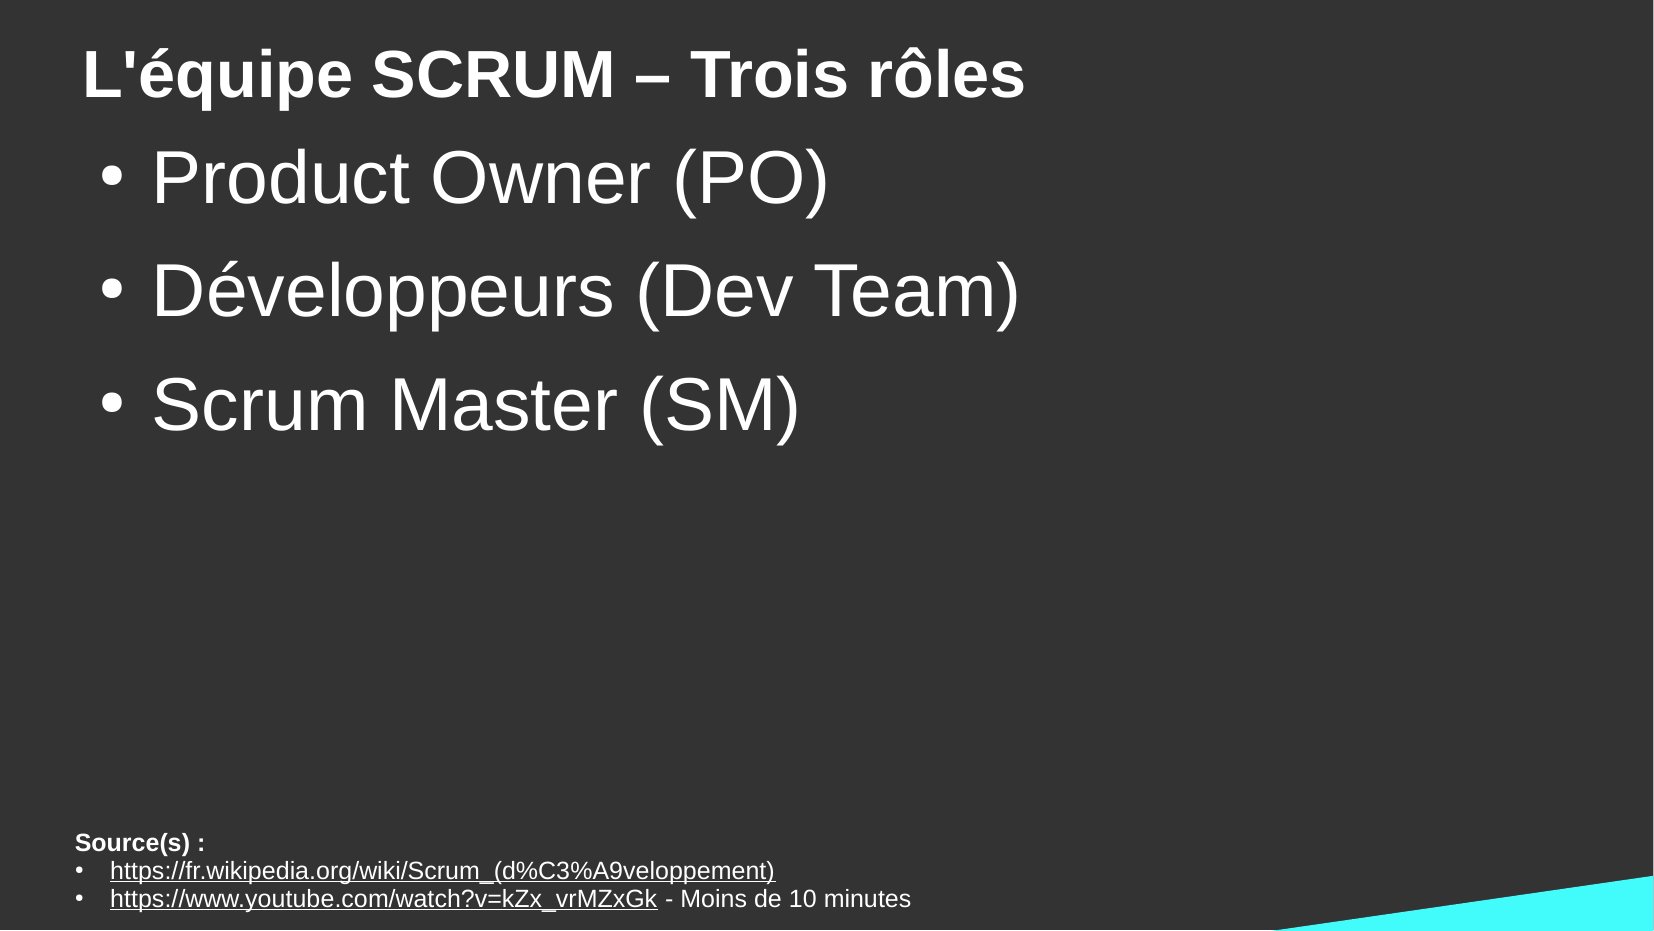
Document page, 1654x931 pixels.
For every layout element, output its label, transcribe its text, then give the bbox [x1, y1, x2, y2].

list Product Owner (PO) Développeurs (Dev Team) Scrum Master (SM) [80, 135, 1620, 777]
text_box Source(s) : https://fr.wikipedia.org/wiki/Scrum_(d%C3%A9veloppement) https://www.youtube.com/watch?v=kZx_vrMZxGk - Moins de 10 minutes [59, 821, 1546, 920]
text_box [1270, 875, 1654, 931]
title L'équipe SCRUM – Trois rôles [82, 37, 1571, 122]
